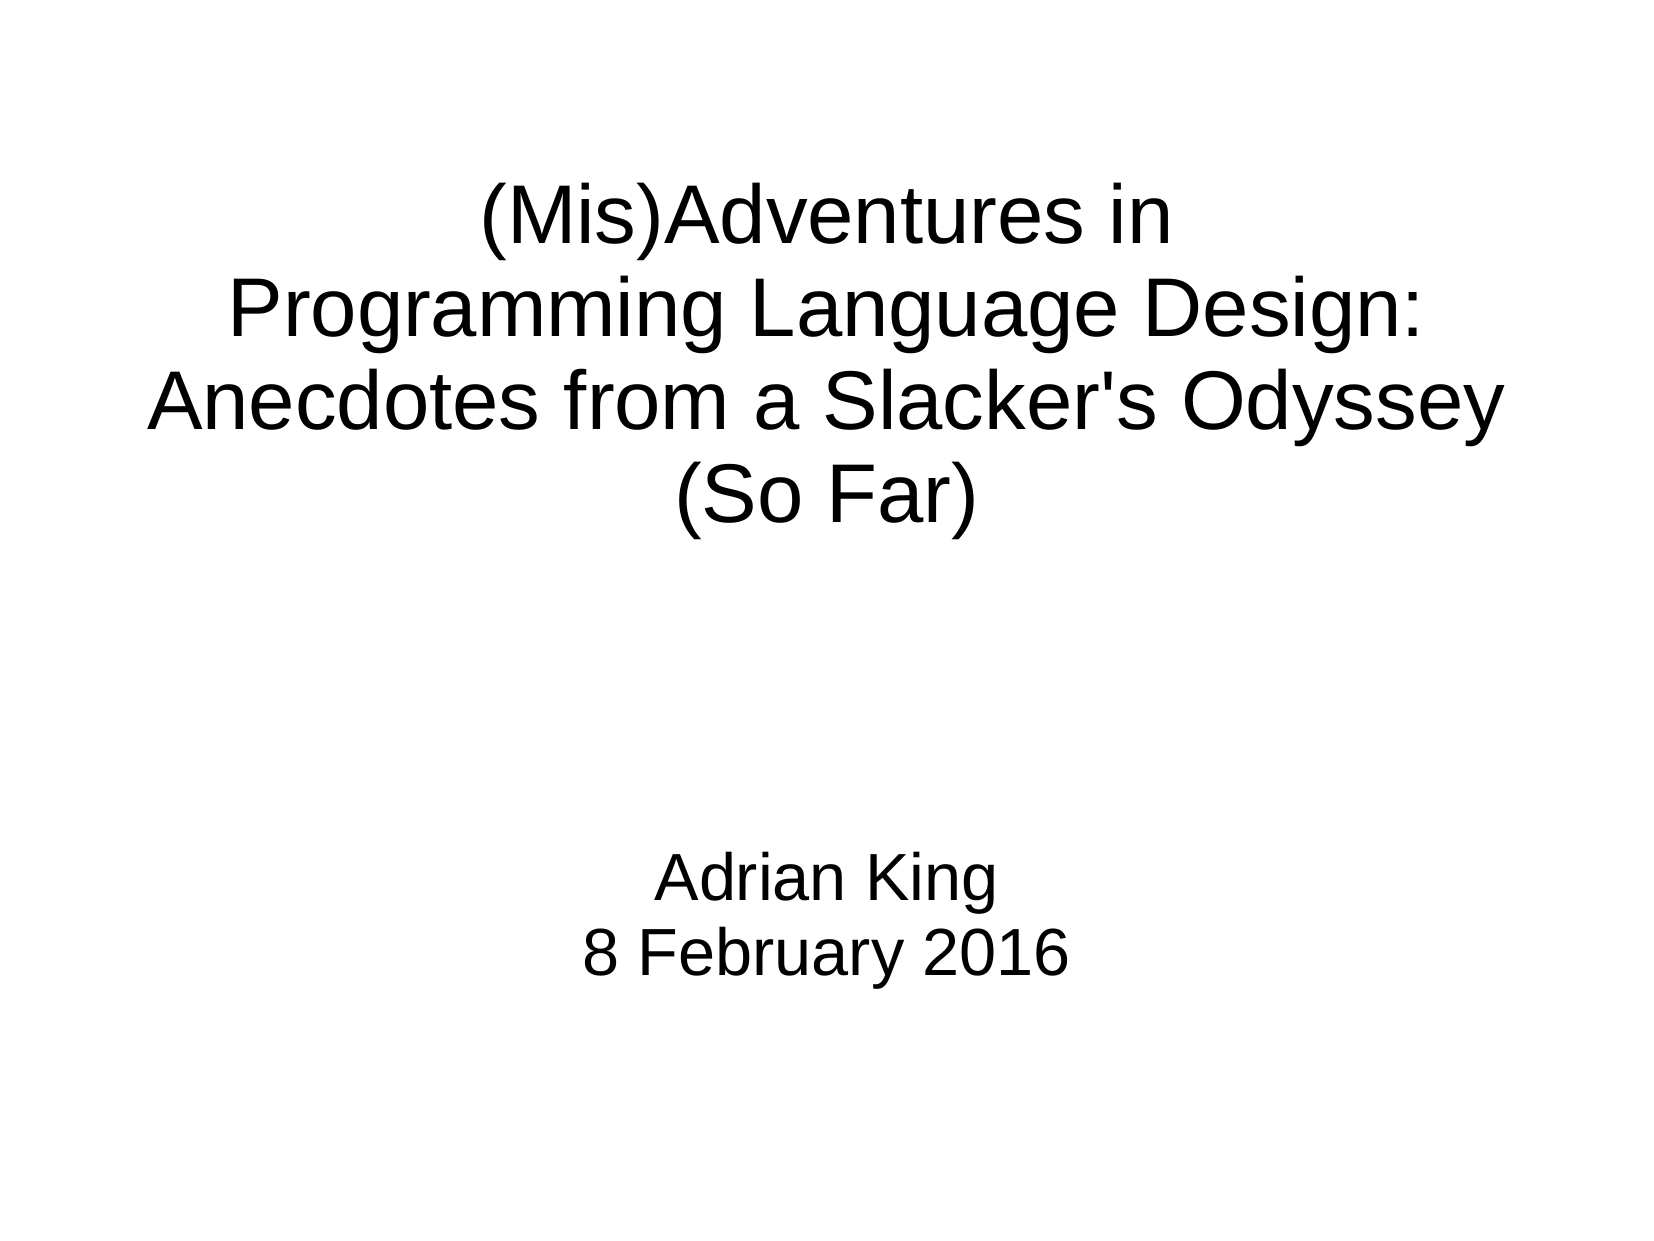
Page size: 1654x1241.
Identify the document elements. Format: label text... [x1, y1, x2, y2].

subtitle (Mis)Adventures in Programming Language Design: Anecdotes from a Slacker's Odyssey (So Far) Adrian King 8 February 2016 [82, 49, 1571, 1109]
